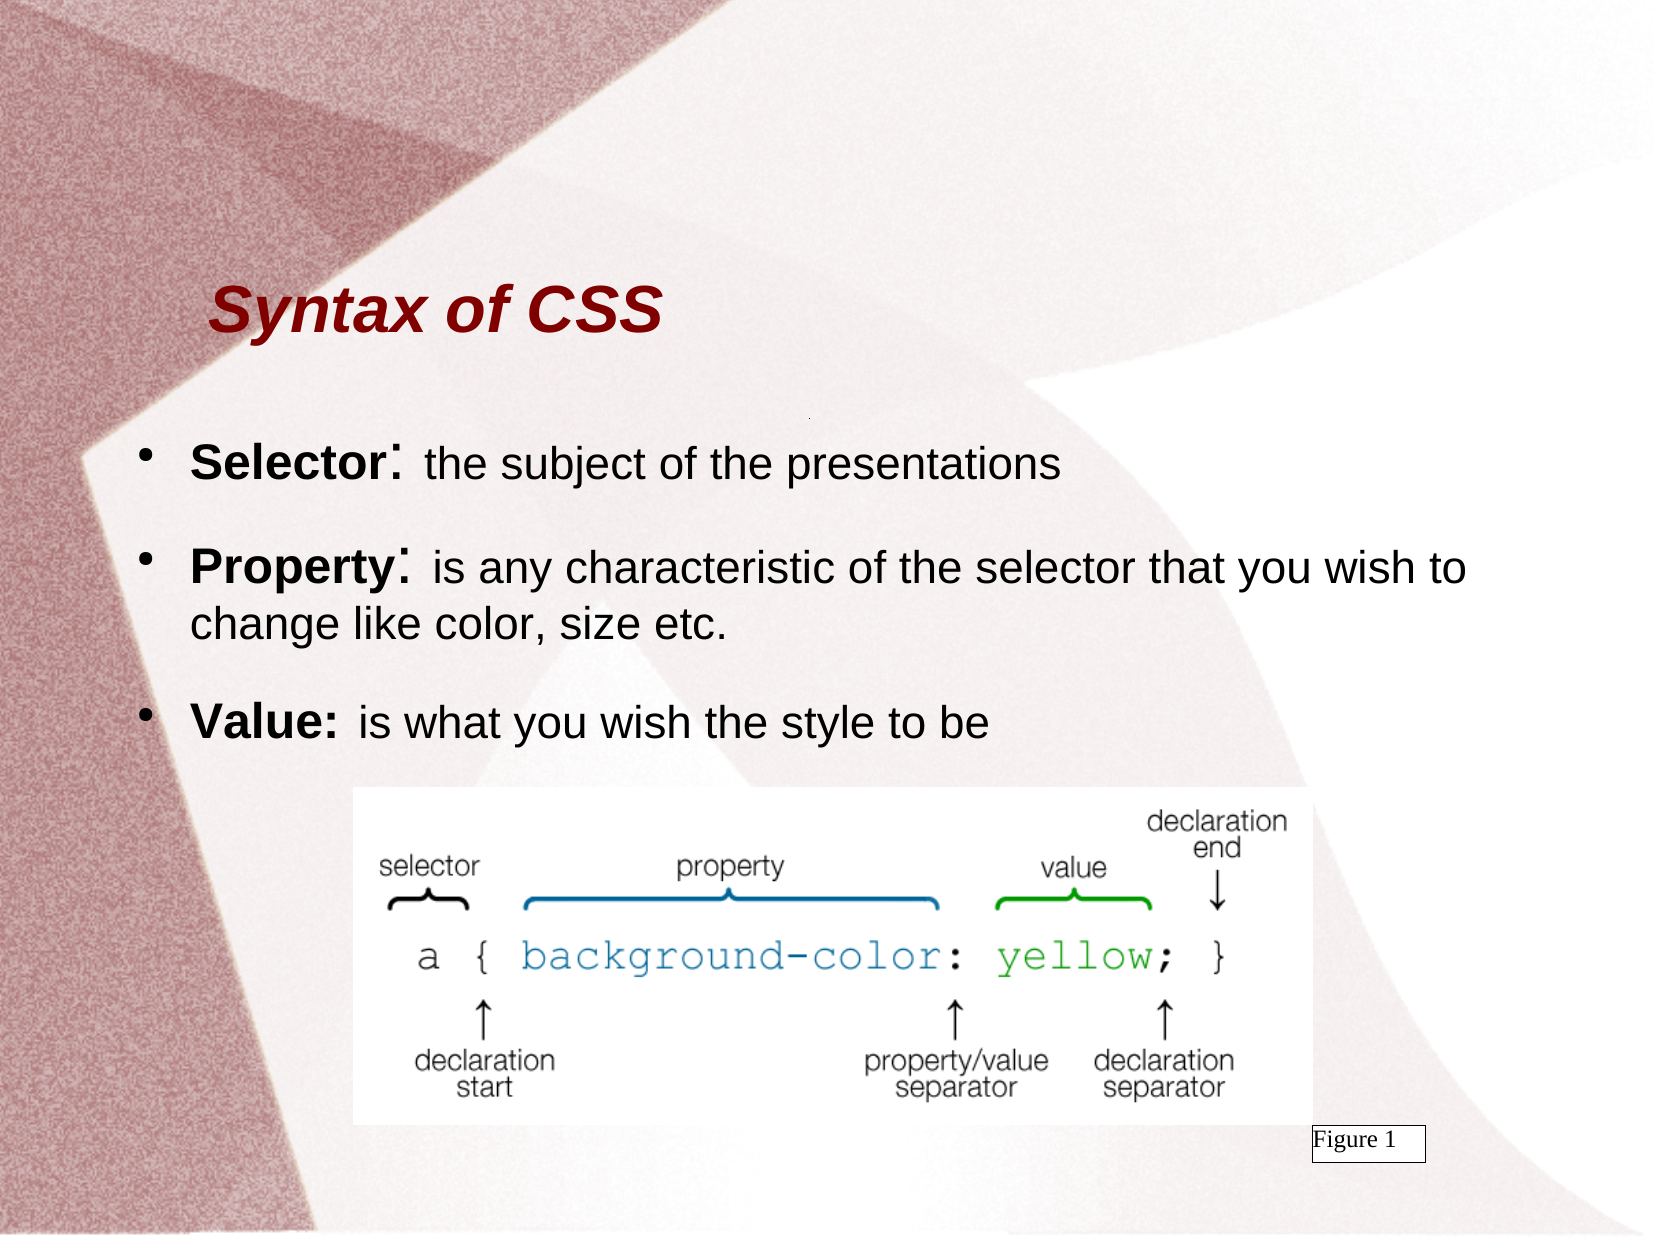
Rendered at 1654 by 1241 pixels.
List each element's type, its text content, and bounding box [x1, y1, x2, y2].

list Selector: the subject of the presentations Property: is any characteristic of the selector that you wish to change like color, size etc. Value: is what you wish the style to be [119, 418, 1501, 1201]
picture [0, 0, 1654, 1241]
text_box Figure 1 [1312, 1125, 1426, 1163]
title Syntax of CSS [190, 205, 1201, 413]
